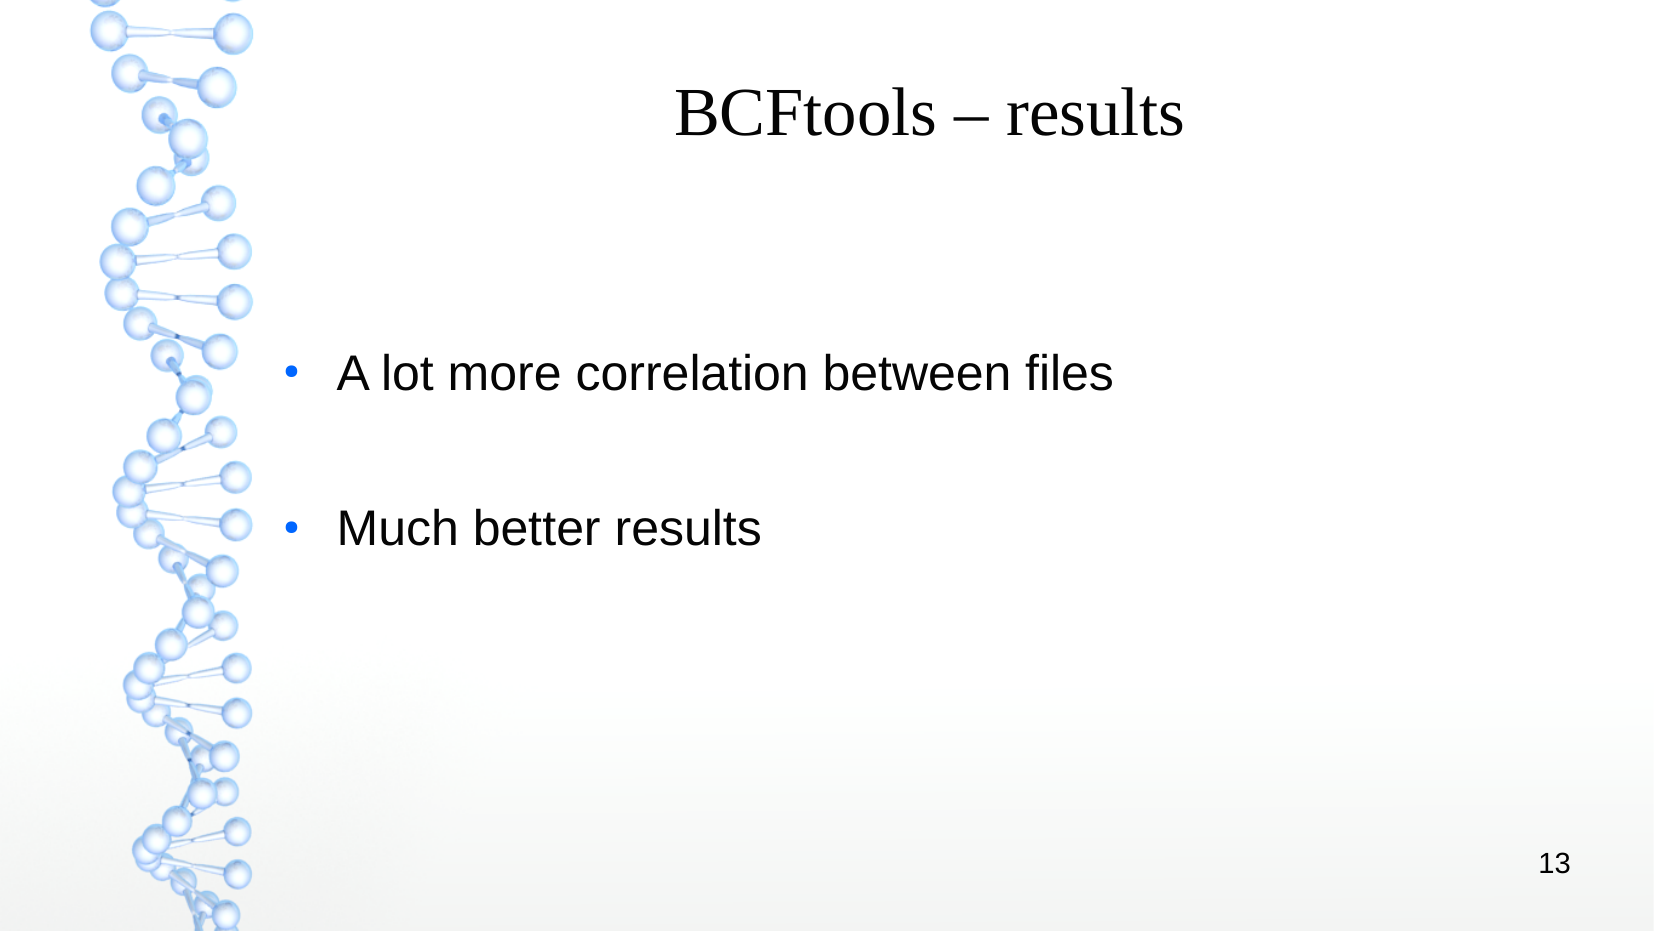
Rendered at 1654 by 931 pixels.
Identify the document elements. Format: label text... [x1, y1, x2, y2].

picture [0, 0, 1654, 931]
list A lot more correlation between files Much better results [265, 345, 1595, 764]
title BCFtools – results [265, 35, 1595, 189]
